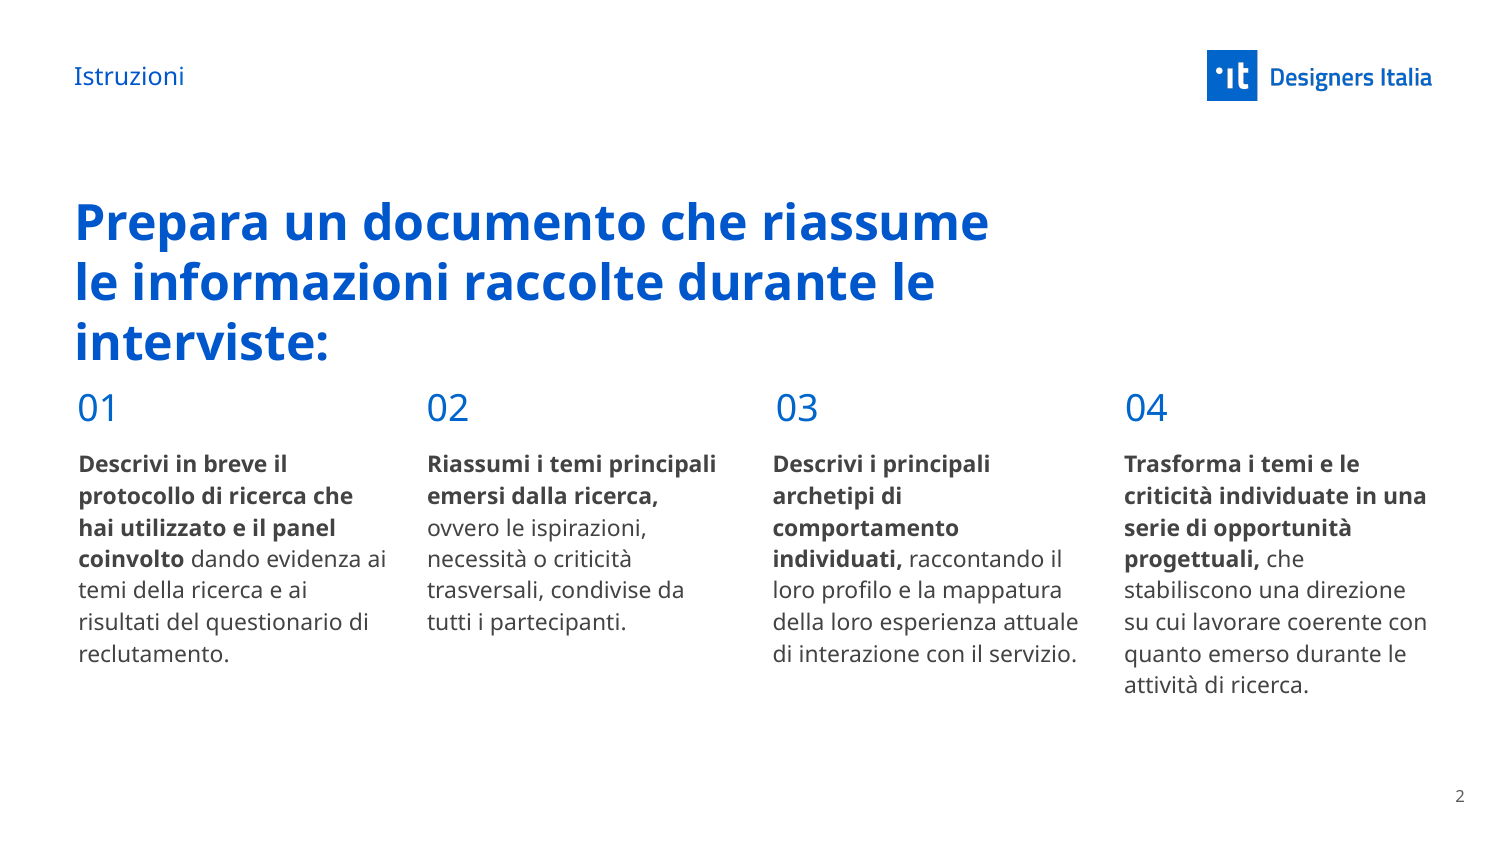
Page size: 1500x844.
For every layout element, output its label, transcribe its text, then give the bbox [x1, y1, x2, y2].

picture [1207, 50, 1445, 101]
text_box 01 [62, 383, 146, 430]
text_box Descrivi in breve il protocollo di ricerca che hai utilizzato e il panel coinvolto dando evidenza ai temi della ricerca e ai risultati del questionario di reclutamento. [63, 430, 409, 617]
text_box Trasforma i temi e le criticità individuate in una serie di opportunità progettuali, che stabiliscono una direzione su cui lavorare coerente con quanto emerso durante le attività di ricerca. [1109, 430, 1445, 617]
text_box 02 [411, 383, 496, 430]
text_box Prepara un documento che riassume le informazioni raccolte durante le interviste: [59, 175, 1186, 276]
text_box Descrivi i principali archetipi di comportamento individuati, raccontando il loro profilo e la mappatura della loro esperienza attuale di interazione con il servizio. [757, 430, 1103, 617]
text_box 03 [760, 383, 845, 430]
slide_number <number> [1389, 764, 1480, 830]
text_box 04 [1110, 383, 1194, 430]
text_box Istruzioni [59, 52, 696, 99]
text_box Riassumi i temi principali emersi dalla ricerca, ovvero le ispirazioni, necessità o criticità trasversali, condivise da tutti i partecipanti. [412, 430, 735, 617]
